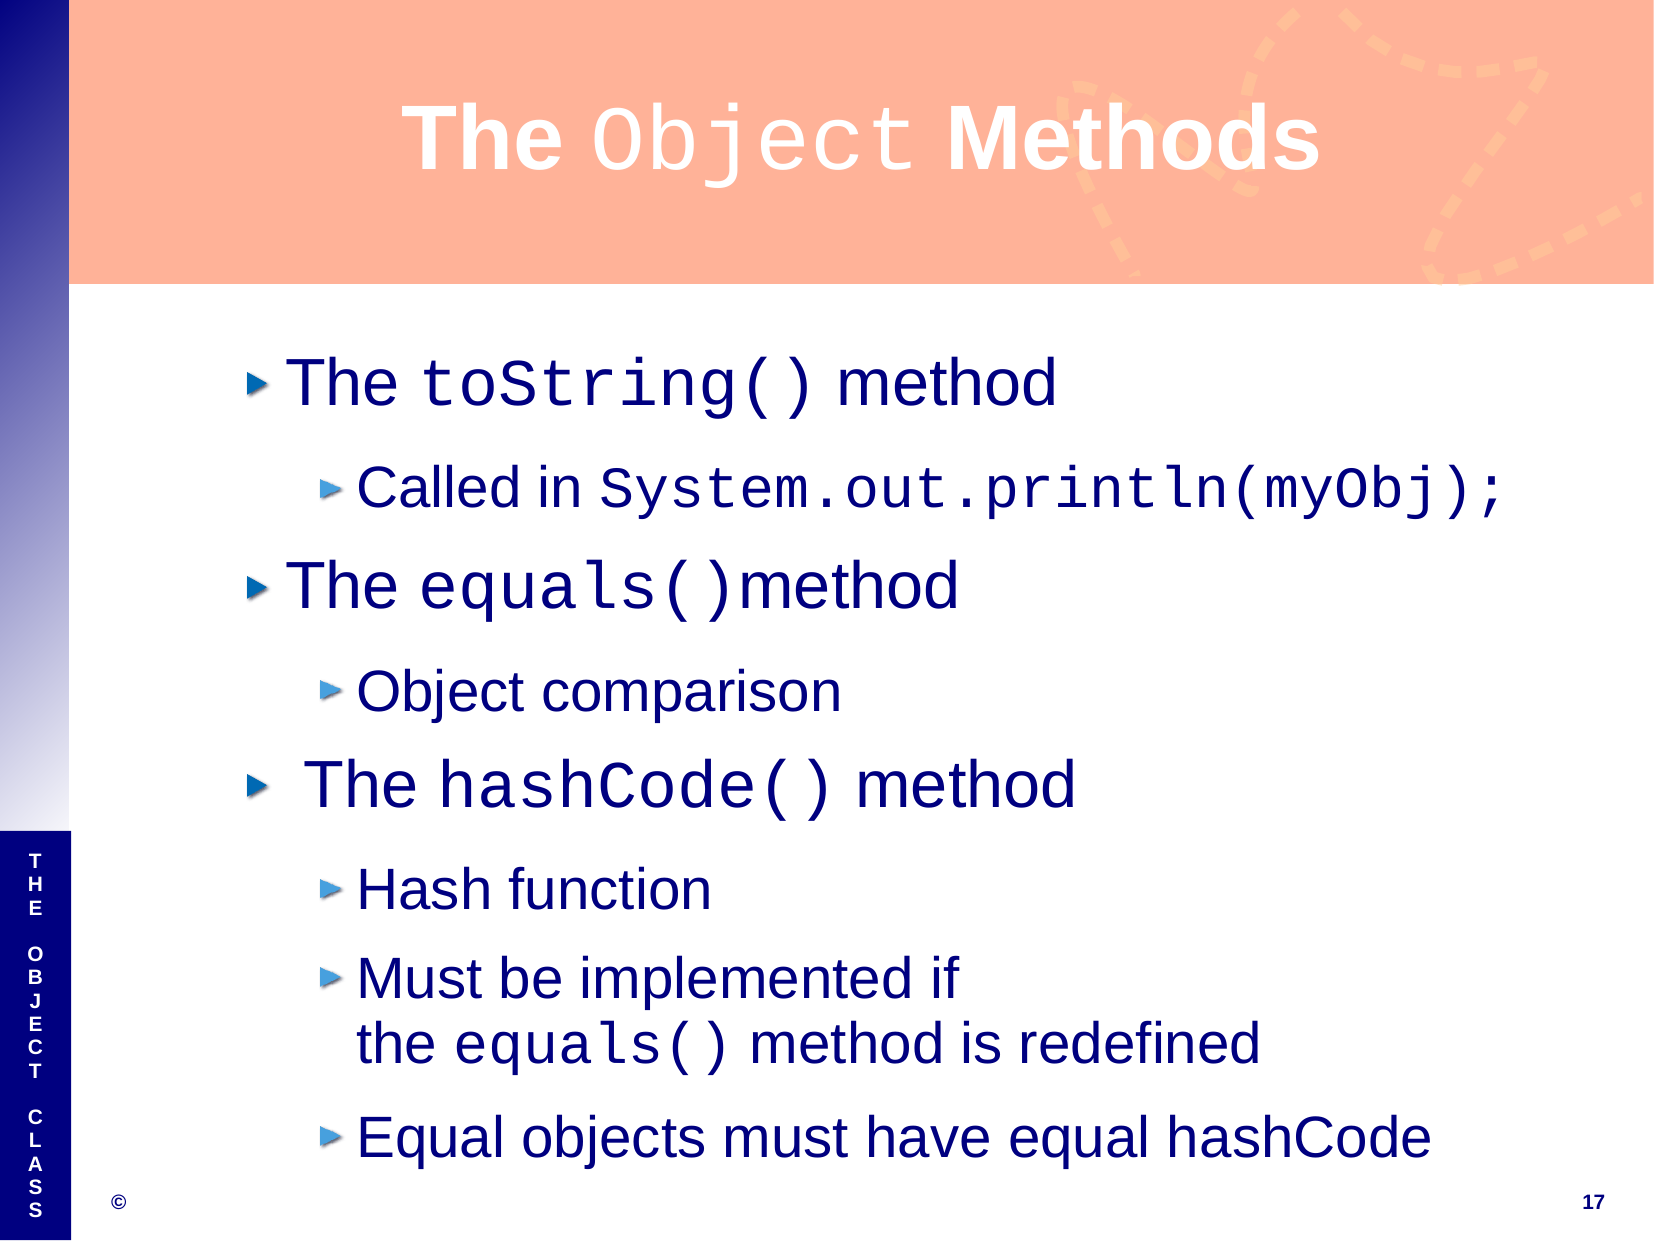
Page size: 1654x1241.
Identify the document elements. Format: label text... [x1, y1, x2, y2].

text_box T H E O B J E C T C L A S S [0, 830, 71, 1241]
title The Object Methods [70, 37, 1654, 246]
list The toString() method Called in System.out.println(myObj); The equals()method Object comparison The hashCode() method Hash function Must be implemented if the equals() method is redefined Equal objects must have equal hashCode [214, 344, 1510, 1165]
